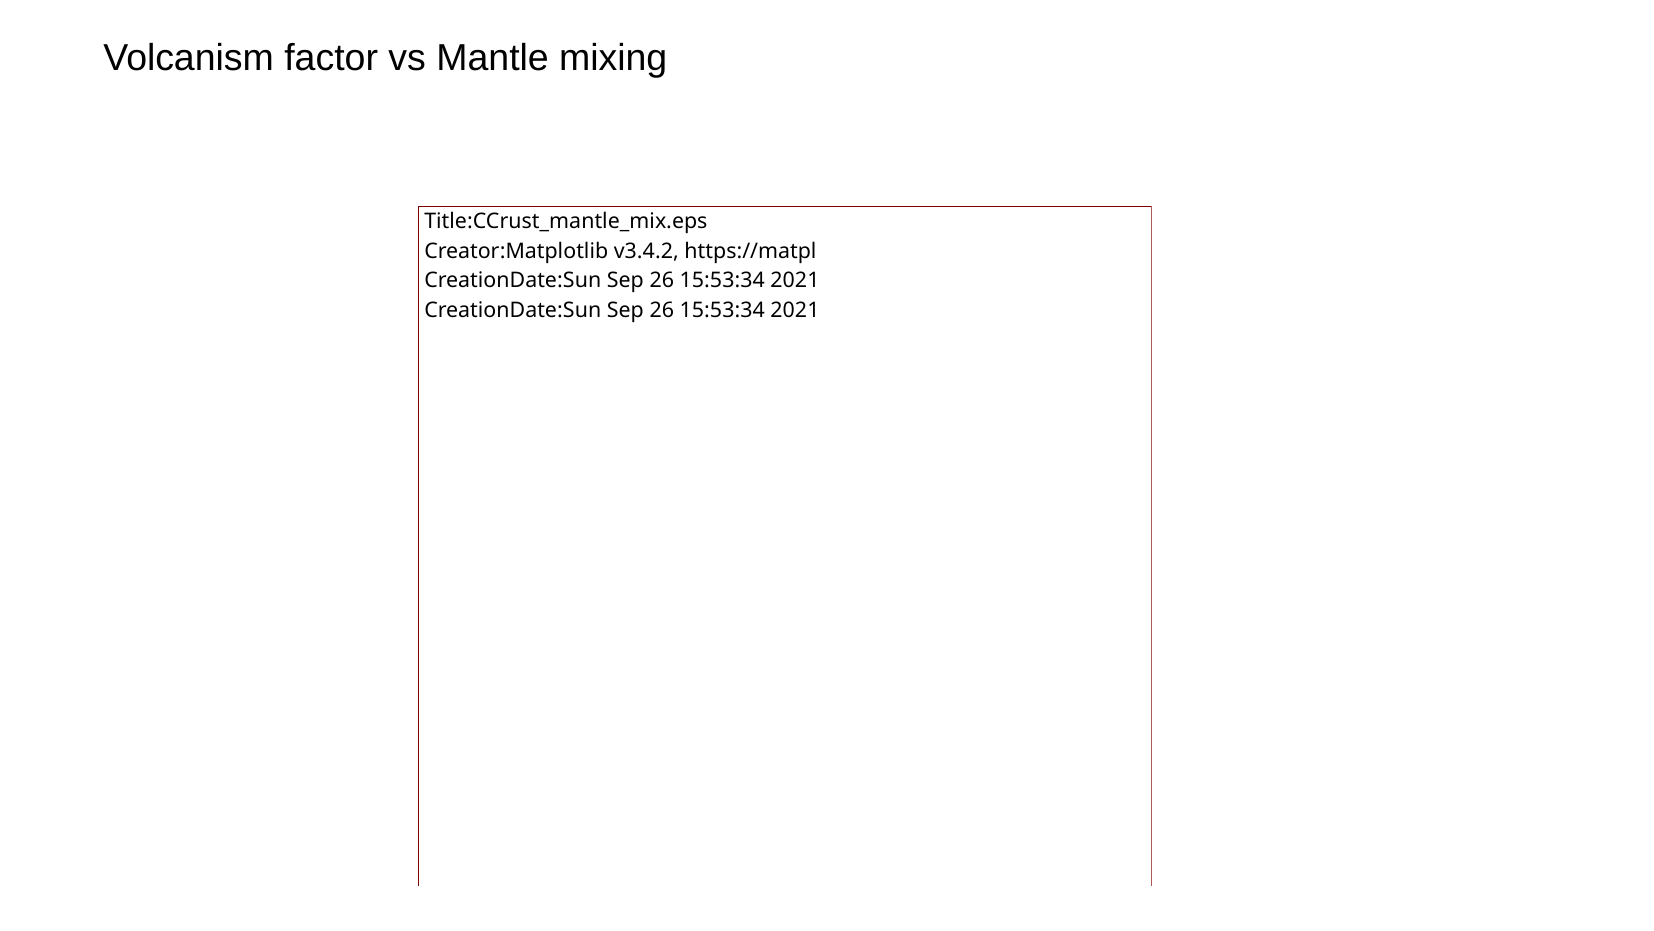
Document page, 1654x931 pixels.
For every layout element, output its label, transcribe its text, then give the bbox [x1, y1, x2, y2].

text_box Volcanism factor vs Mantle mixing [88, 29, 1270, 87]
picture [417, 204, 1152, 886]
